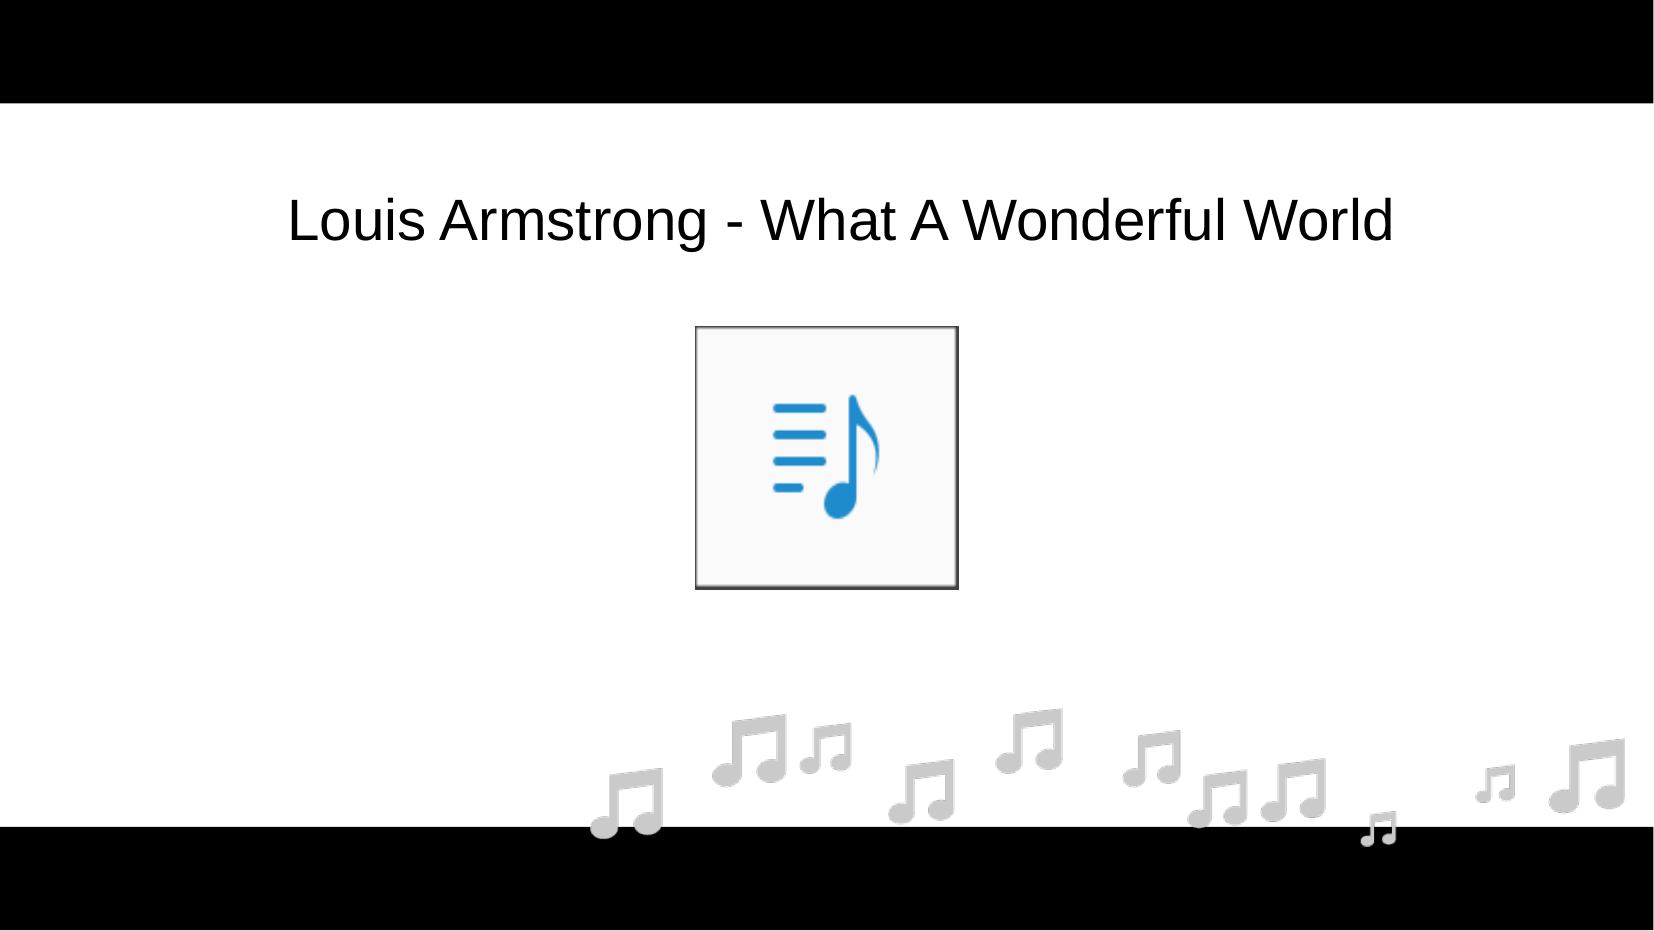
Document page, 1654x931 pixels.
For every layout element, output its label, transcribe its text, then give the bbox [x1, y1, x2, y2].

text_box [693, 324, 960, 591]
text_box Louis Armstrong - What A Wonderful World [236, 179, 1447, 325]
